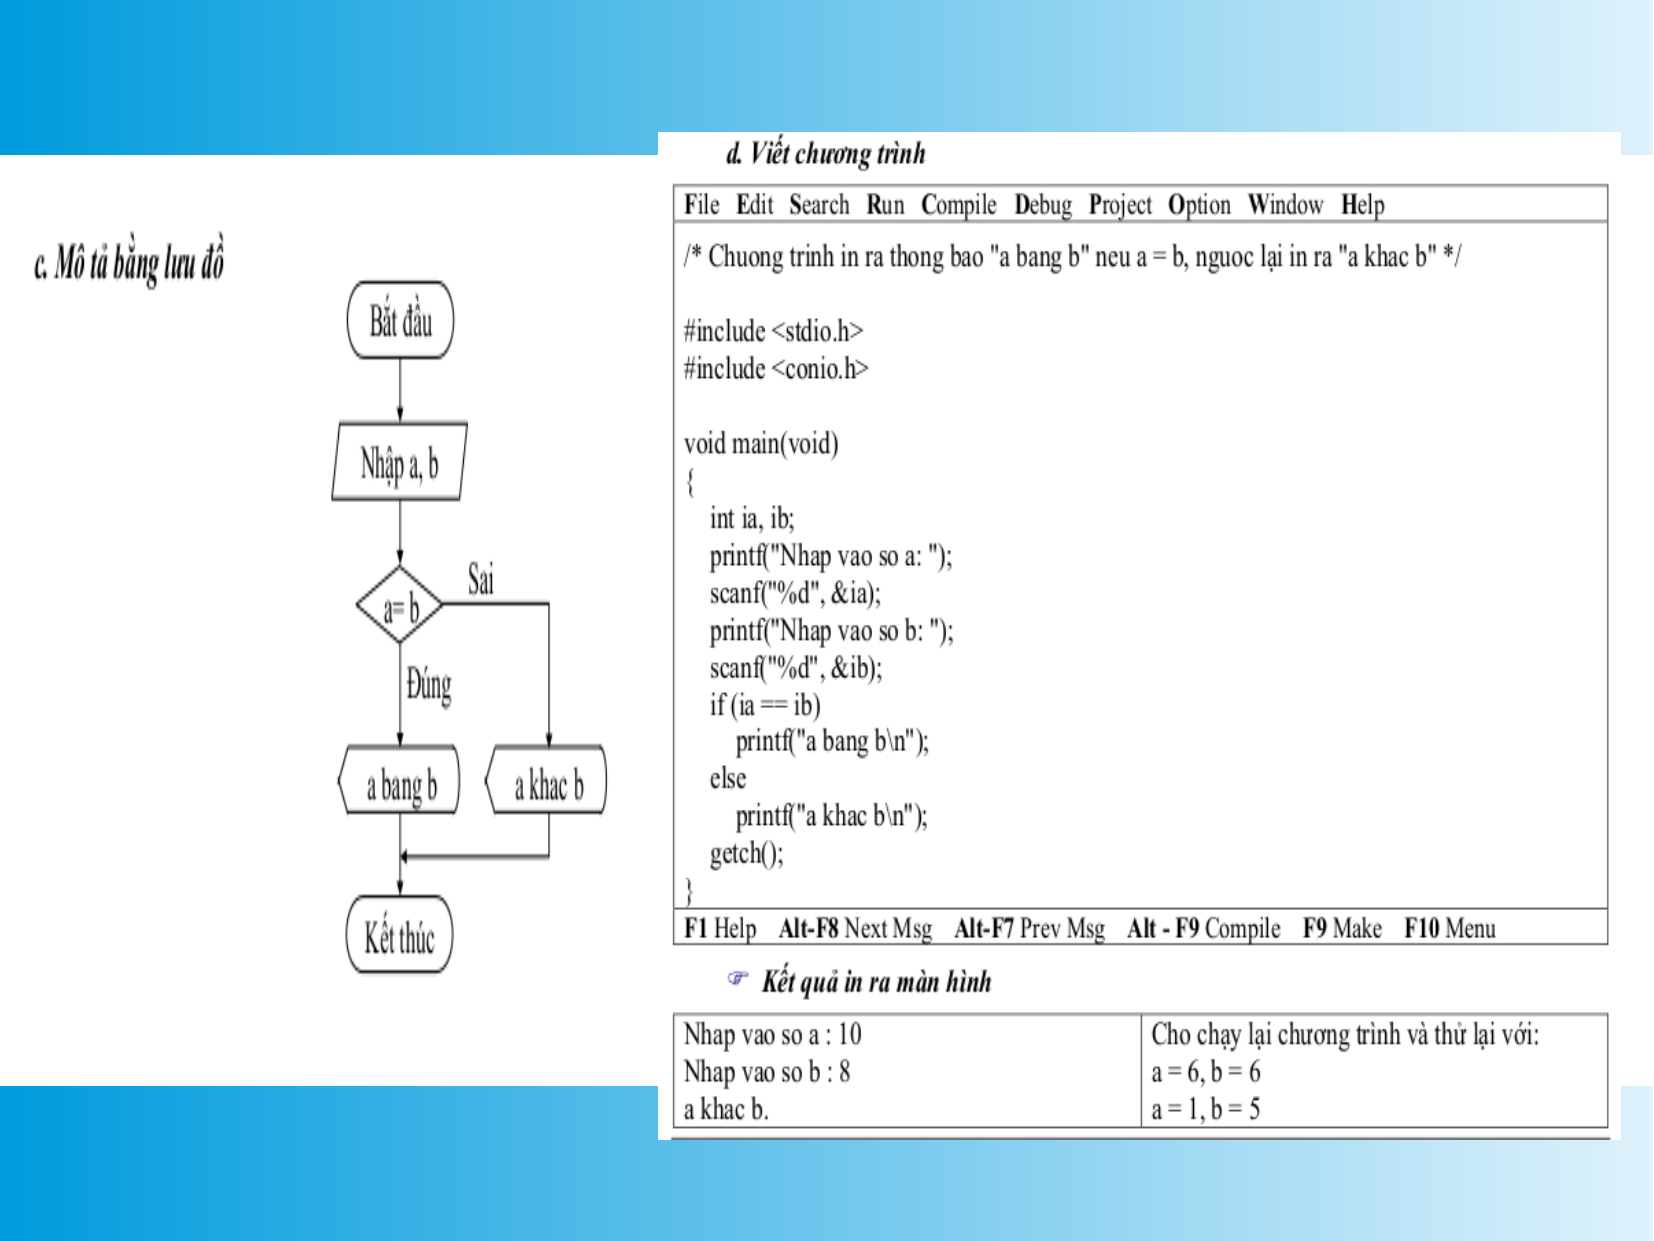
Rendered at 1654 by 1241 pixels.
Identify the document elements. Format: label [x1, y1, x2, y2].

picture [23, 224, 616, 977]
picture [658, 132, 1621, 1141]
